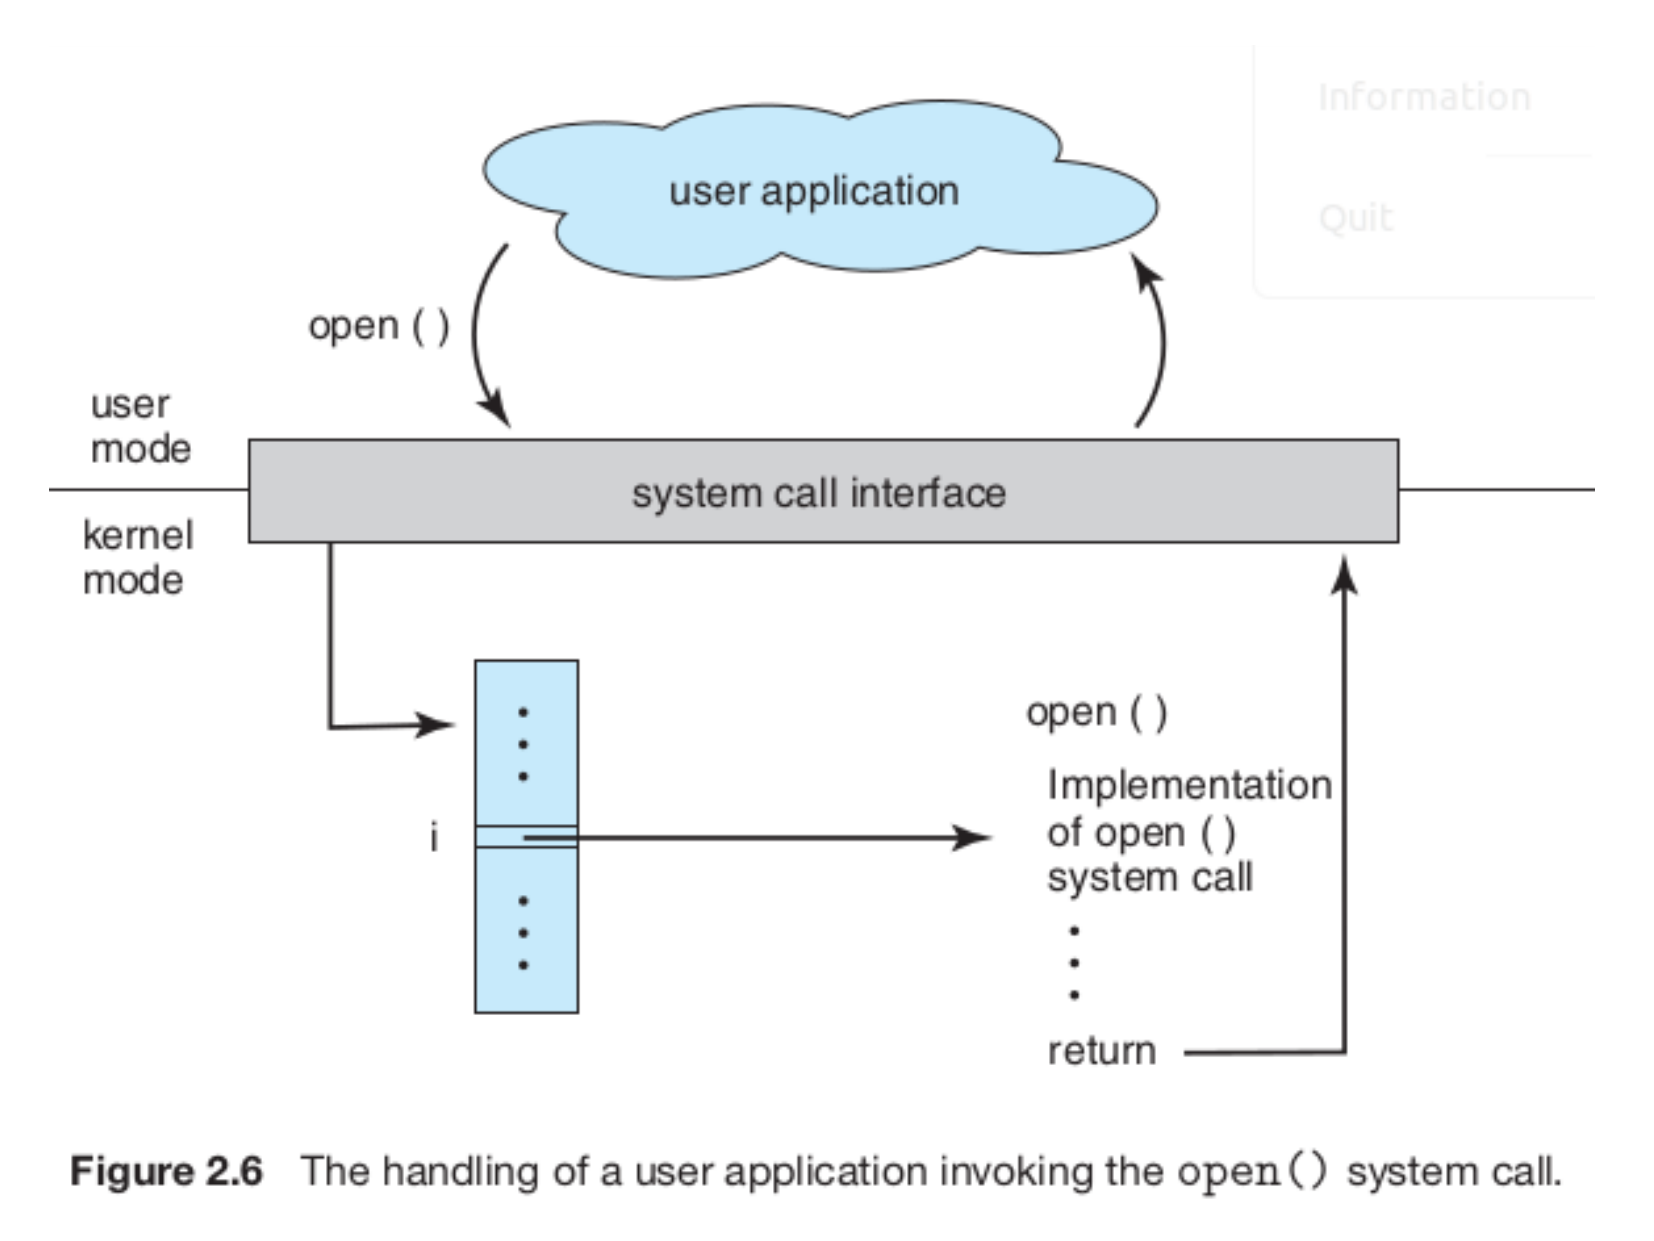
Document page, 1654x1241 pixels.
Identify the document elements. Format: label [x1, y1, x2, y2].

picture [49, 45, 1595, 1220]
